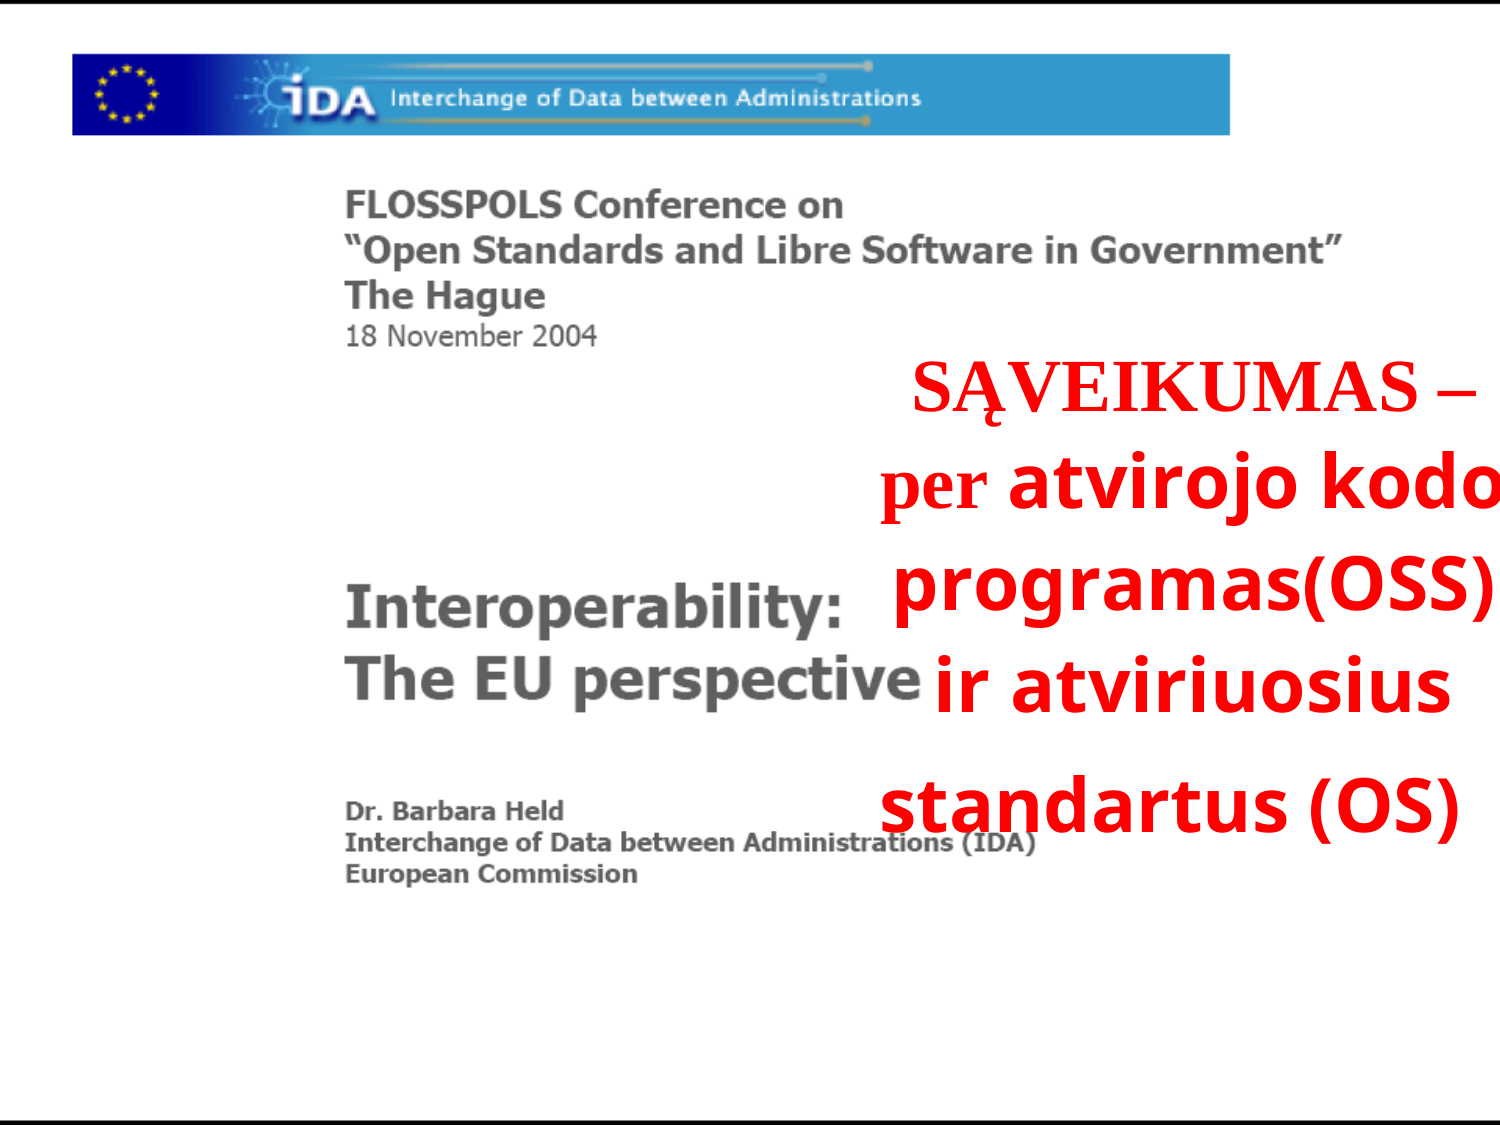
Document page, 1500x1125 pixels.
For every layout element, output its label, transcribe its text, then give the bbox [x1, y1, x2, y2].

picture [0, 0, 1500, 1125]
text_box SĄVEIKUMAS – per atvirojo kodo programas(OSS) ir atviriuosius standartus (OS) [862, 337, 1500, 1051]
